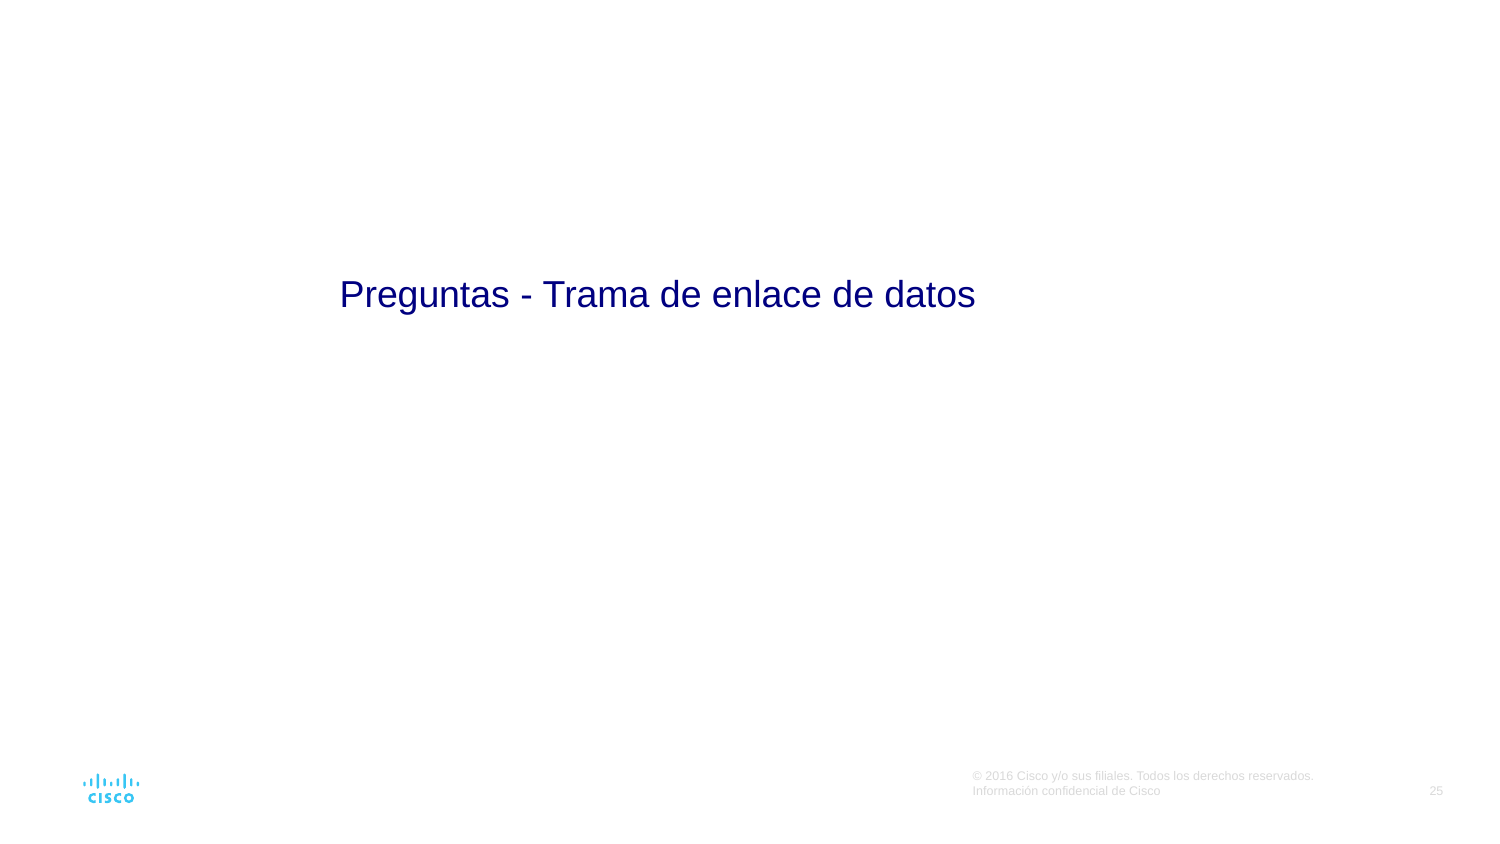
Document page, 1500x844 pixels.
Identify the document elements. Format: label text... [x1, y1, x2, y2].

text_box Preguntas - Trama de enlace de datos [324, 265, 1126, 341]
